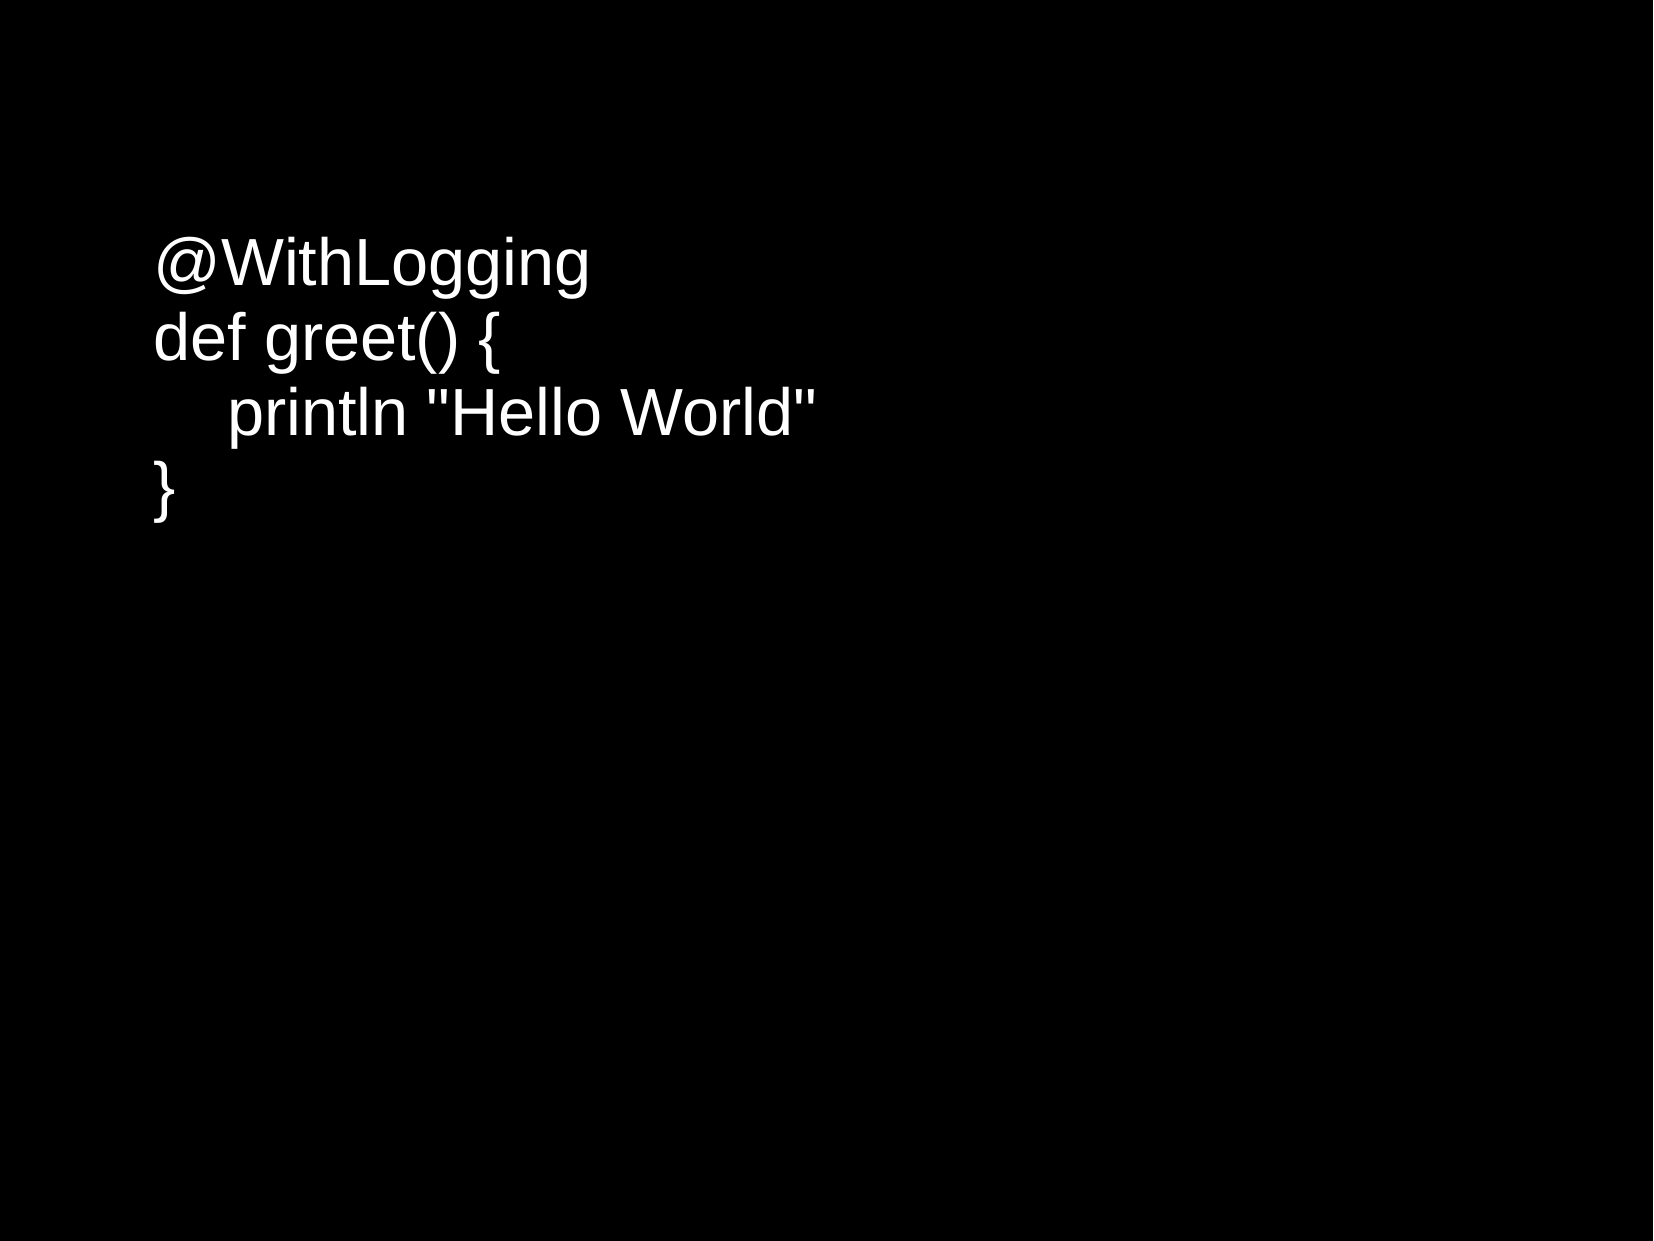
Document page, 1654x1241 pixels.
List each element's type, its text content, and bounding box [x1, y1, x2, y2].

list @WithLogging def greet() { println "Hello World" } [82, 225, 1571, 1095]
